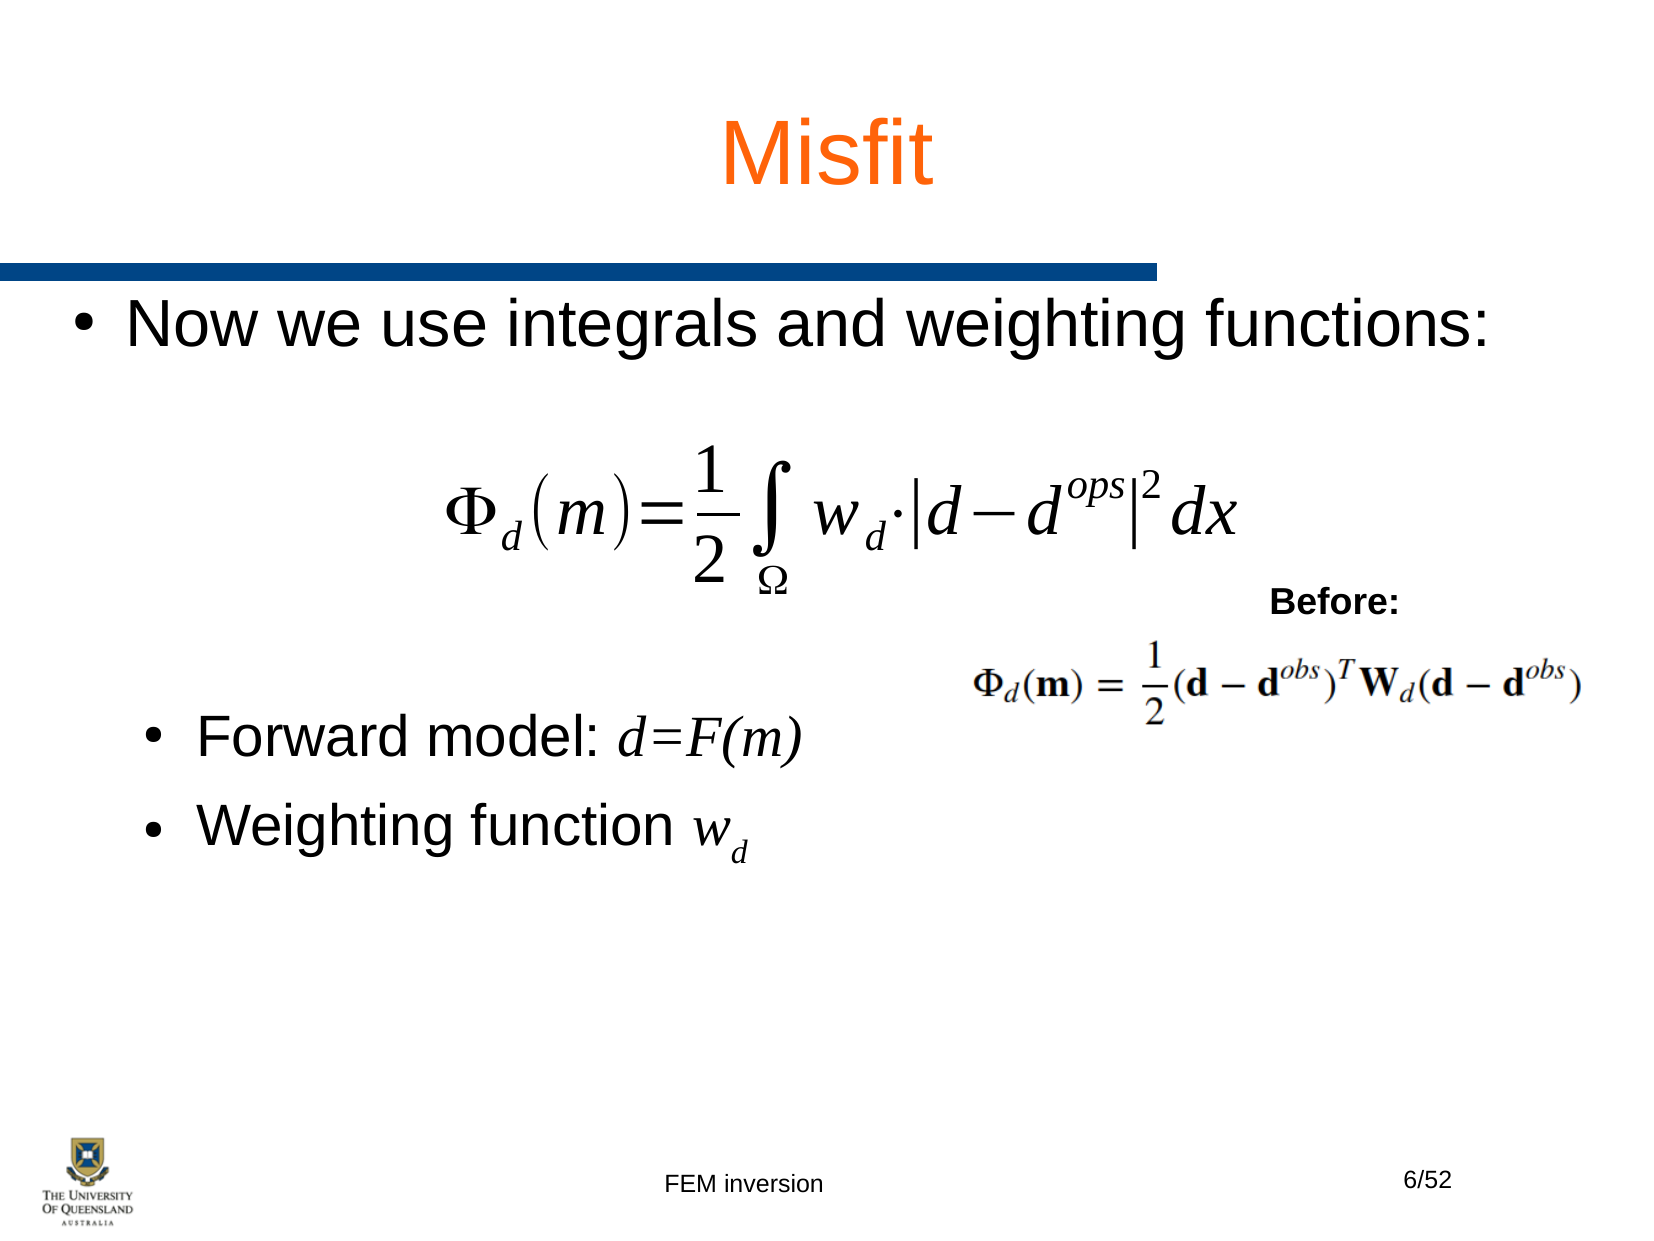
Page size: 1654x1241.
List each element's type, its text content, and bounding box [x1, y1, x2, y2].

picture [35, 1133, 142, 1235]
title Misfit [82, 49, 1571, 257]
list Now we use integrals and weighting functions: Forward model: d=F(m) Weighting function wd [54, 286, 1543, 1006]
text_box Before: [1180, 573, 1426, 672]
chart [438, 430, 1246, 598]
picture [963, 621, 1598, 754]
